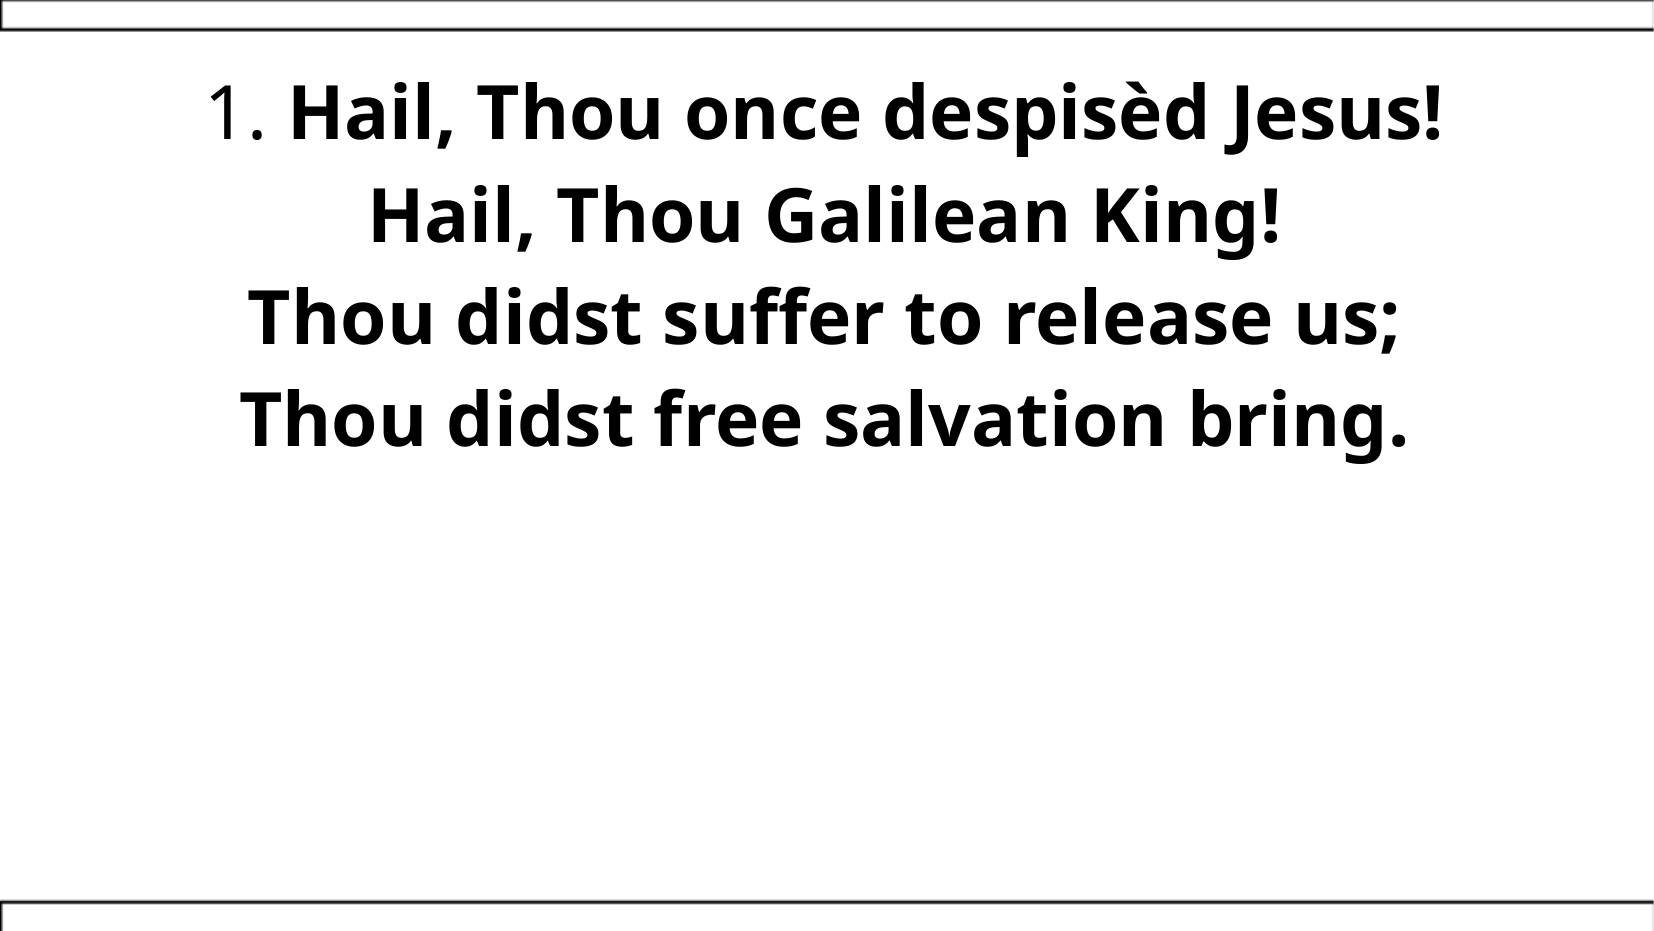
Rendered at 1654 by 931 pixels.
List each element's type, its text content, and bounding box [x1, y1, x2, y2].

text_box 1. Hail, Thou once despisèd Jesus! Hail, Thou Galilean King! Thou didst suffer to release us; Thou didst free salvation bring. [90, 52, 1561, 467]
picture [0, 0, 1654, 931]
